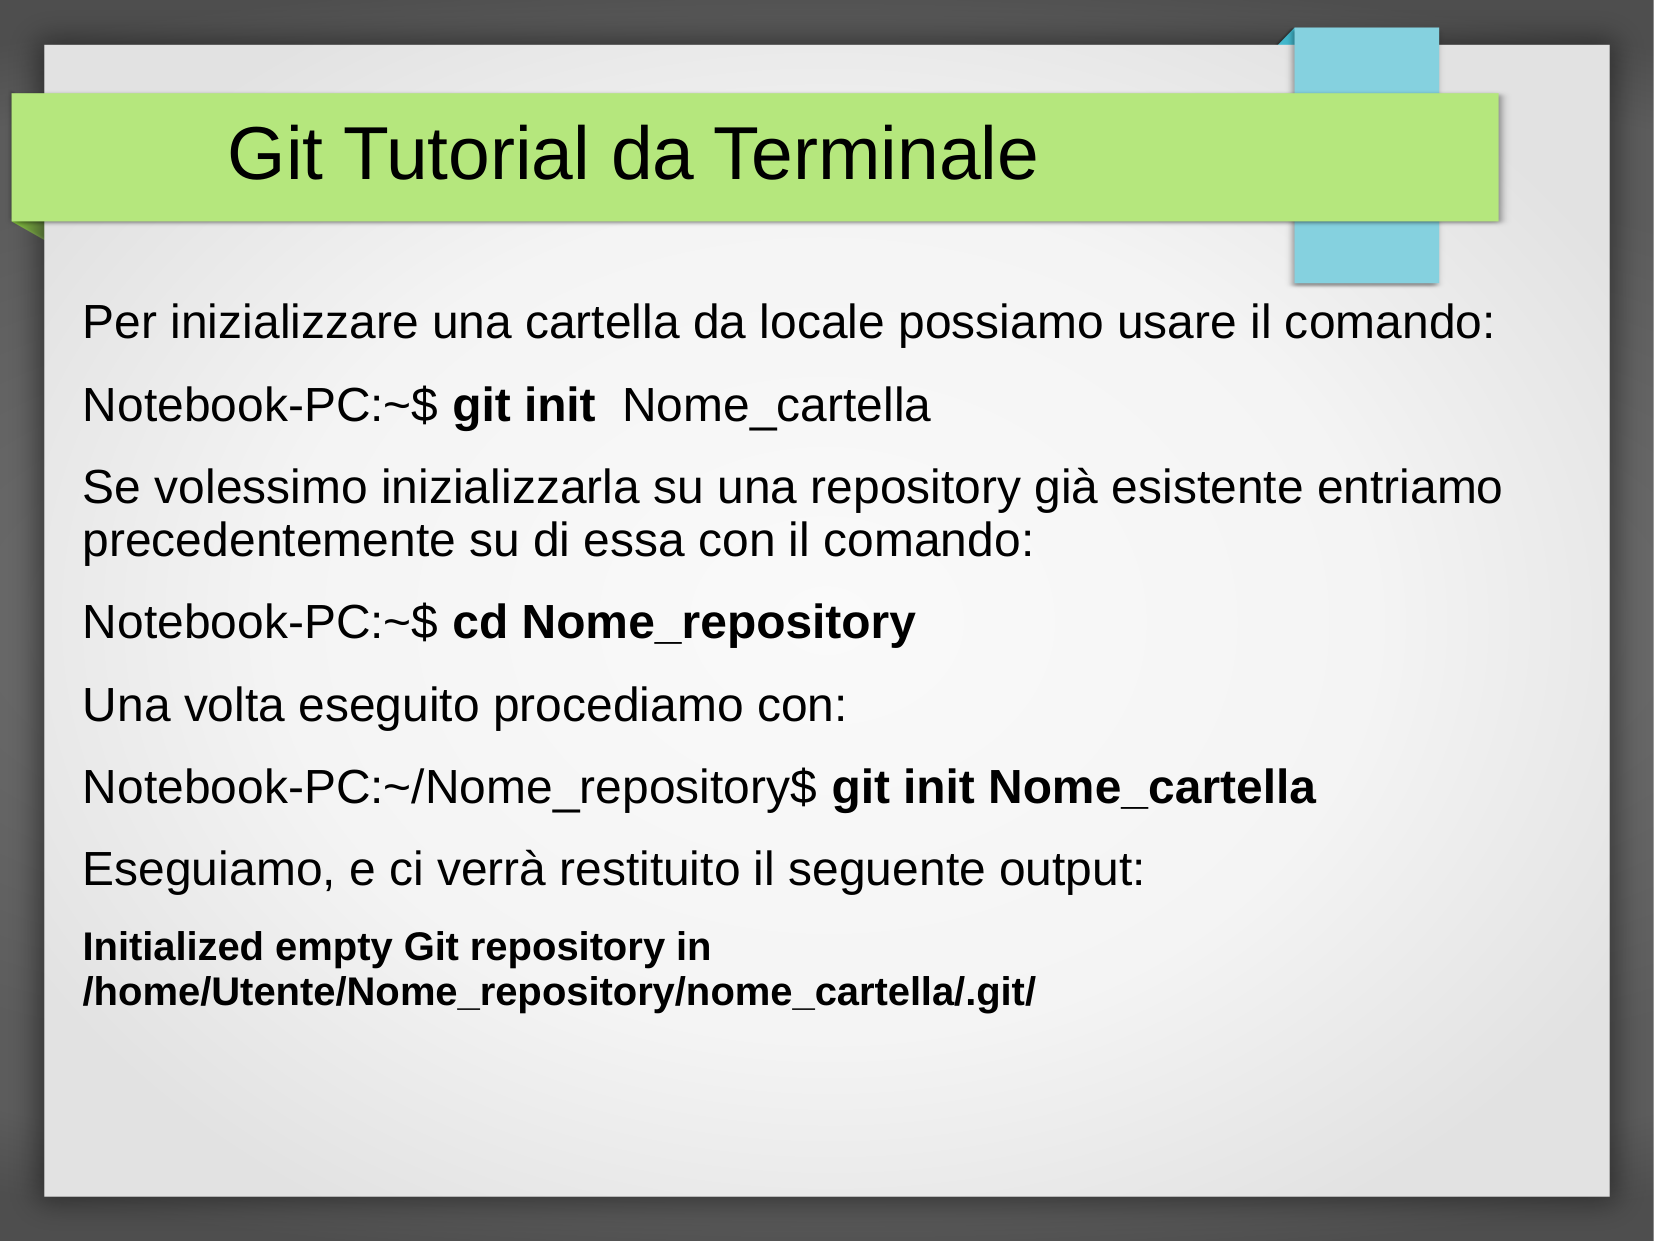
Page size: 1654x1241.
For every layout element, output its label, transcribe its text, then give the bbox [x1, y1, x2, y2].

title Git Tutorial da Terminale [82, 94, 1264, 213]
list Per inizializzare una cartella da locale possiamo usare il comando: Notebook-PC:~$ git init Nome_cartella Se volessimo inizializzarla su una repository già esistente entriamo precedentemente su di essa con il comando: Notebook-PC:~$ cd Nome_repository Una volta eseguito procediamo con: Notebook-PC:~/Nome_repository$ git init Nome_cartella Eseguiamo, e ci verrà restituito il seguente output: Initialized empty Git repository in /home/Utente/Nome_repository/nome_cartella/.git/ [82, 295, 1571, 1015]
picture [0, 0, 1654, 1241]
